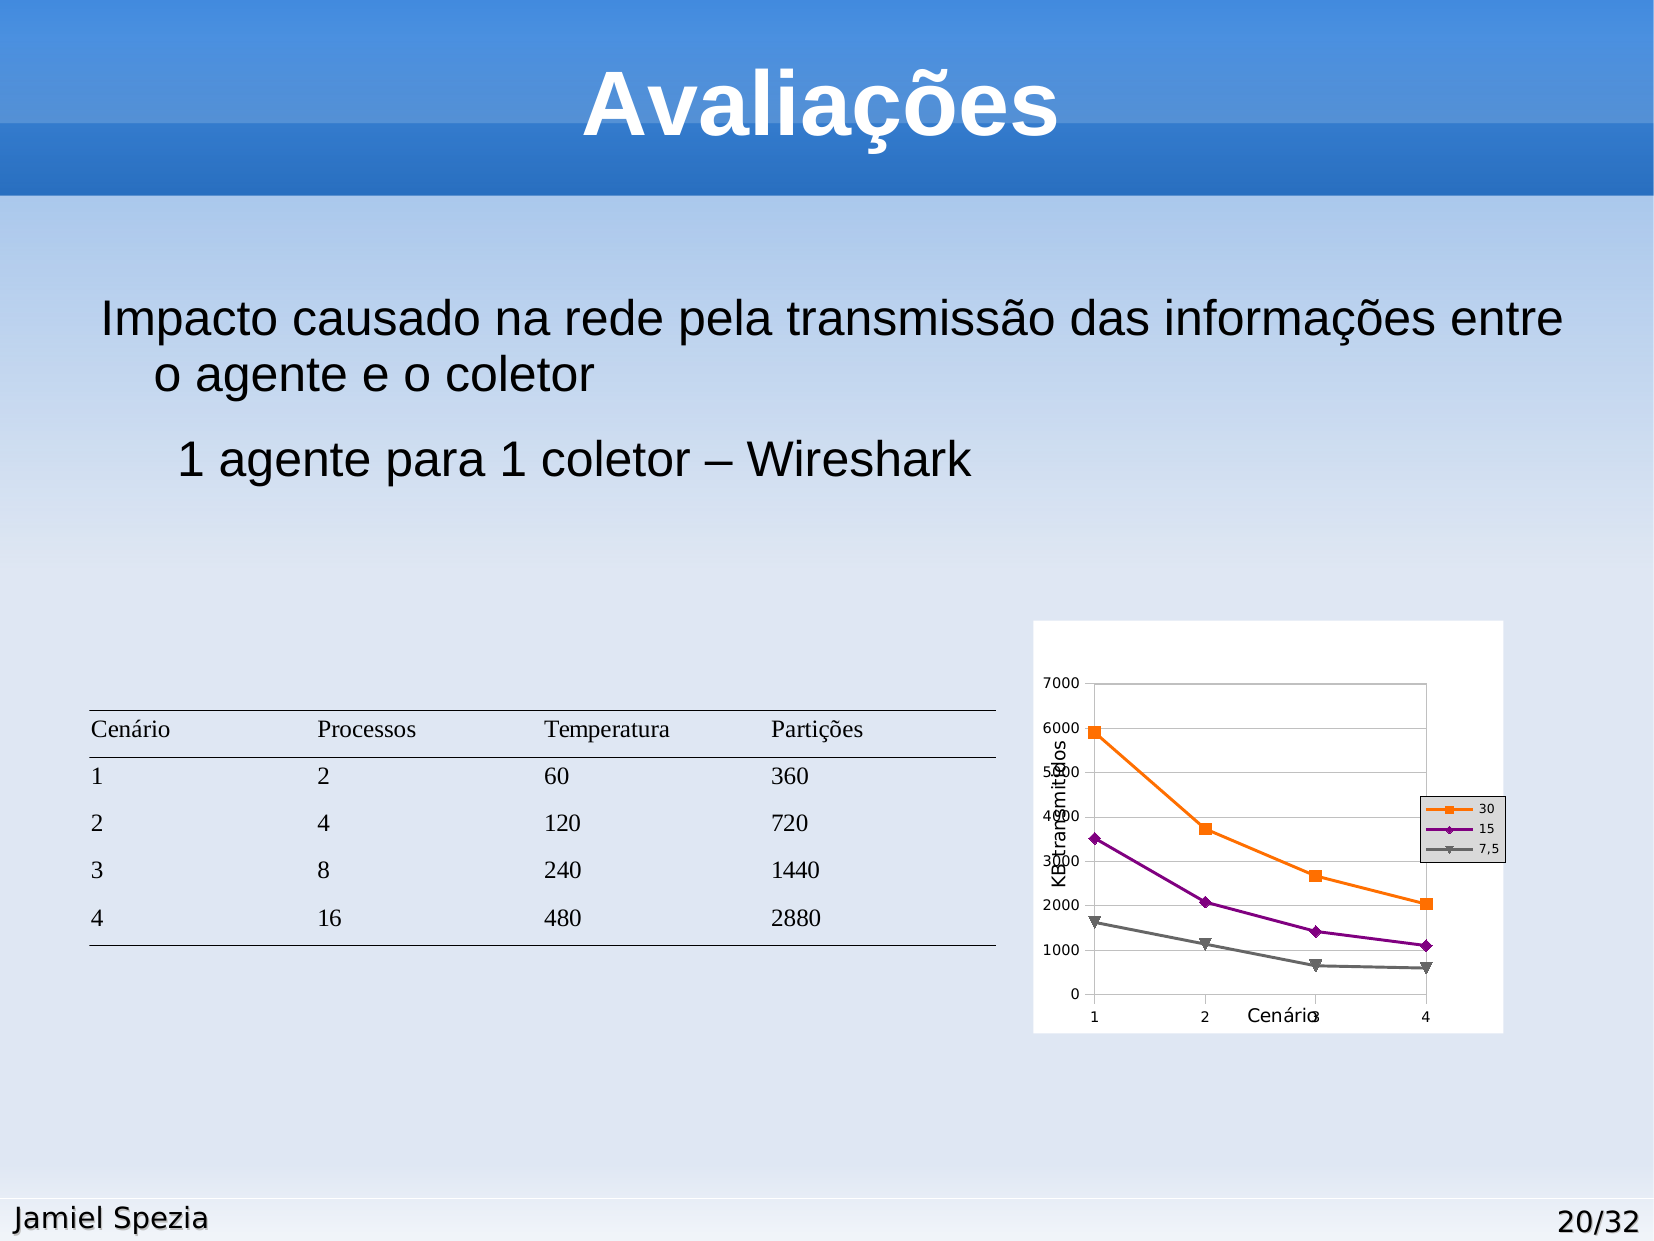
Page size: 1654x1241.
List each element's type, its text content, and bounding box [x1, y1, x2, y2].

chart [1033, 620, 1506, 1034]
chart [89, 709, 997, 975]
title Avaliações [76, 0, 1565, 208]
picture [0, 0, 1654, 1198]
picture [0, 1199, 1654, 1241]
list Impacto causado na rede pela transmissão das informações entre o agente e o coletor 1 agente para 1 coletor – Wireshark [82, 290, 1571, 1109]
